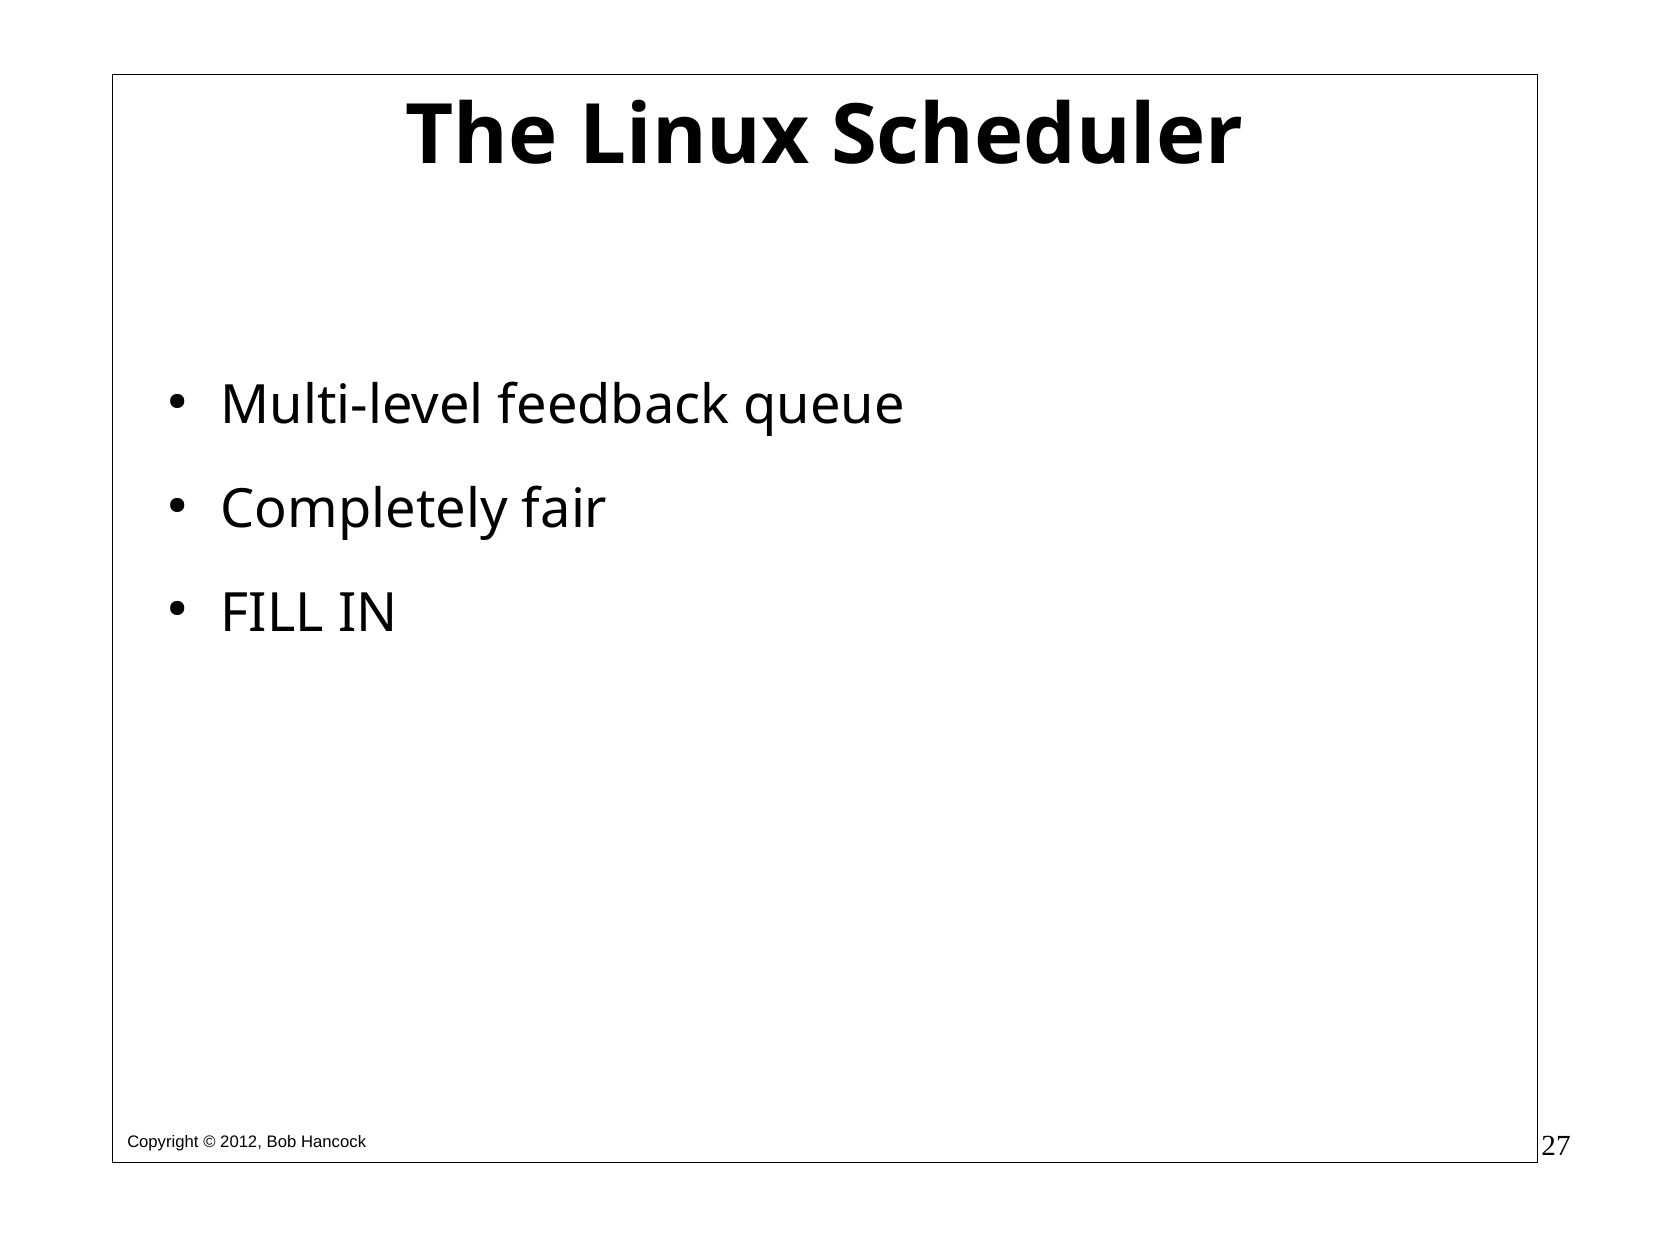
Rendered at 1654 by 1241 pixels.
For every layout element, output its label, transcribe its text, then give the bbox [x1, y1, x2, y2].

title The Linux Scheduler [112, 75, 1538, 188]
list Multi-level feedback queue Completely fair FILL IN [150, 262, 1501, 1126]
text_box Copyright © 2012, Bob Hancock [112, 1125, 382, 1159]
